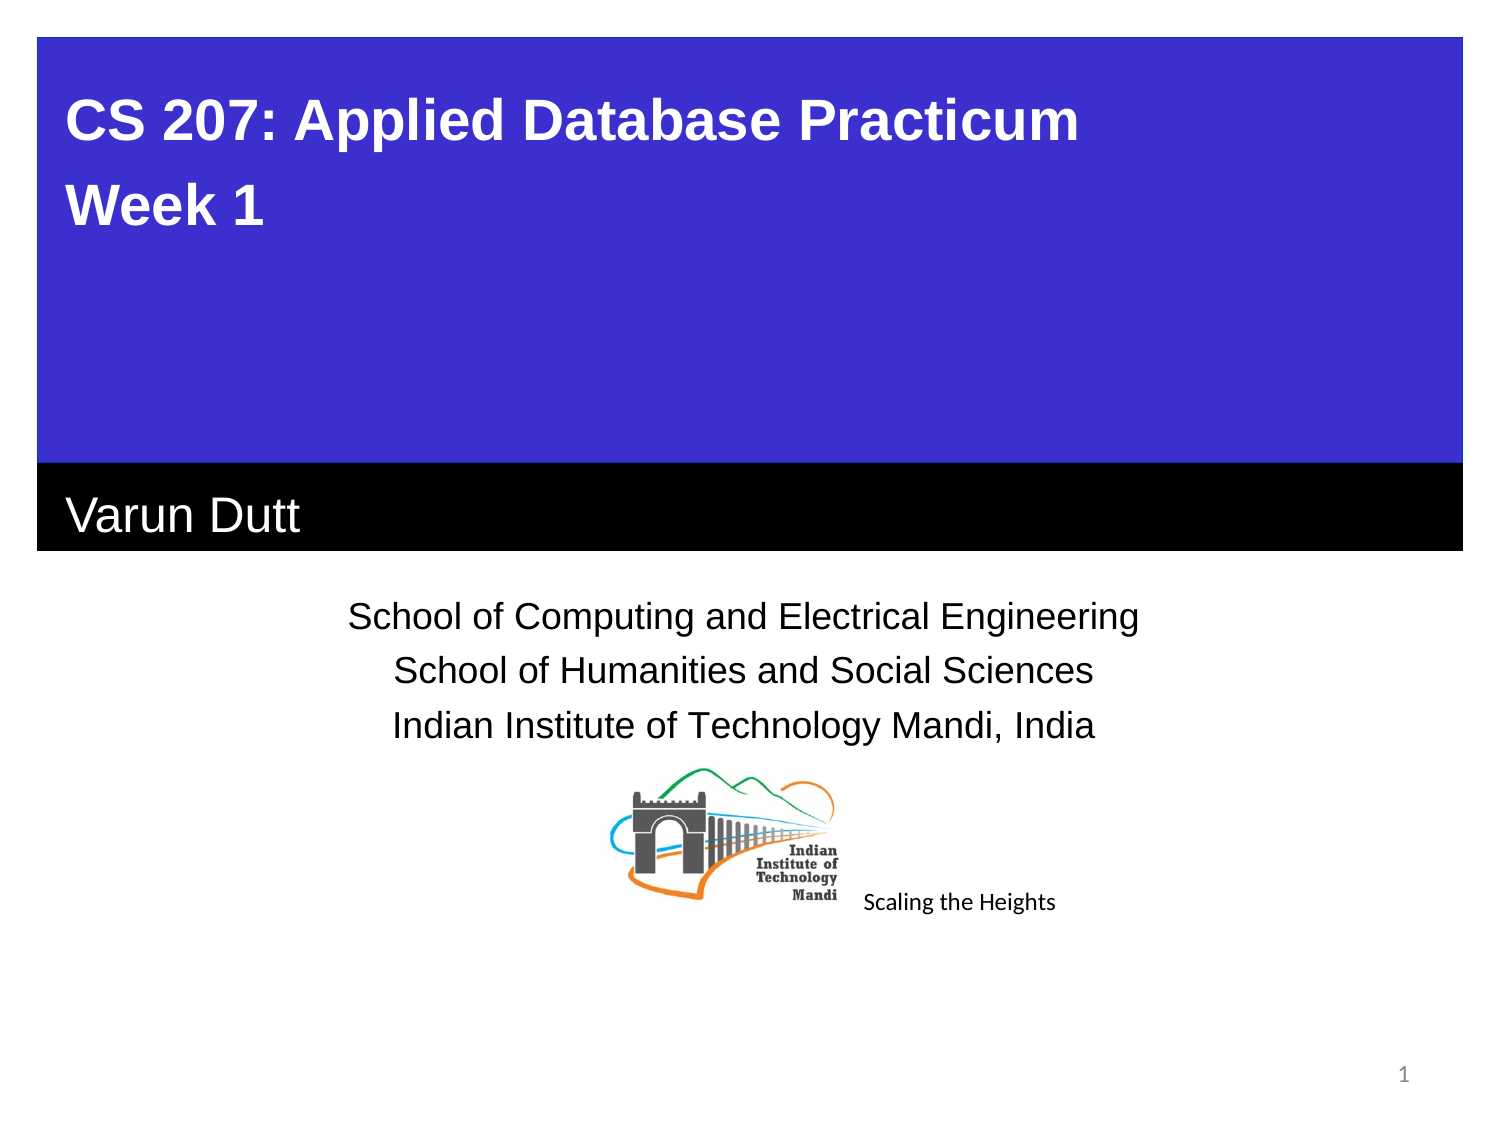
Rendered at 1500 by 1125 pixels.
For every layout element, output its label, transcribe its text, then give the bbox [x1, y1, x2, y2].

text_box Scaling the Heights [848, 877, 1176, 924]
list Varun Dutt [49, 474, 1438, 576]
text_box School of Computing and Electrical Engineering School of Humanities and Social Sciences Indian Institute of Technology Mandi, India [49, 584, 1438, 763]
text_box <number> [1074, 1042, 1426, 1103]
list CS 207: Applied Database Practicum Week 1 [50, 75, 1450, 300]
picture [600, 762, 849, 906]
